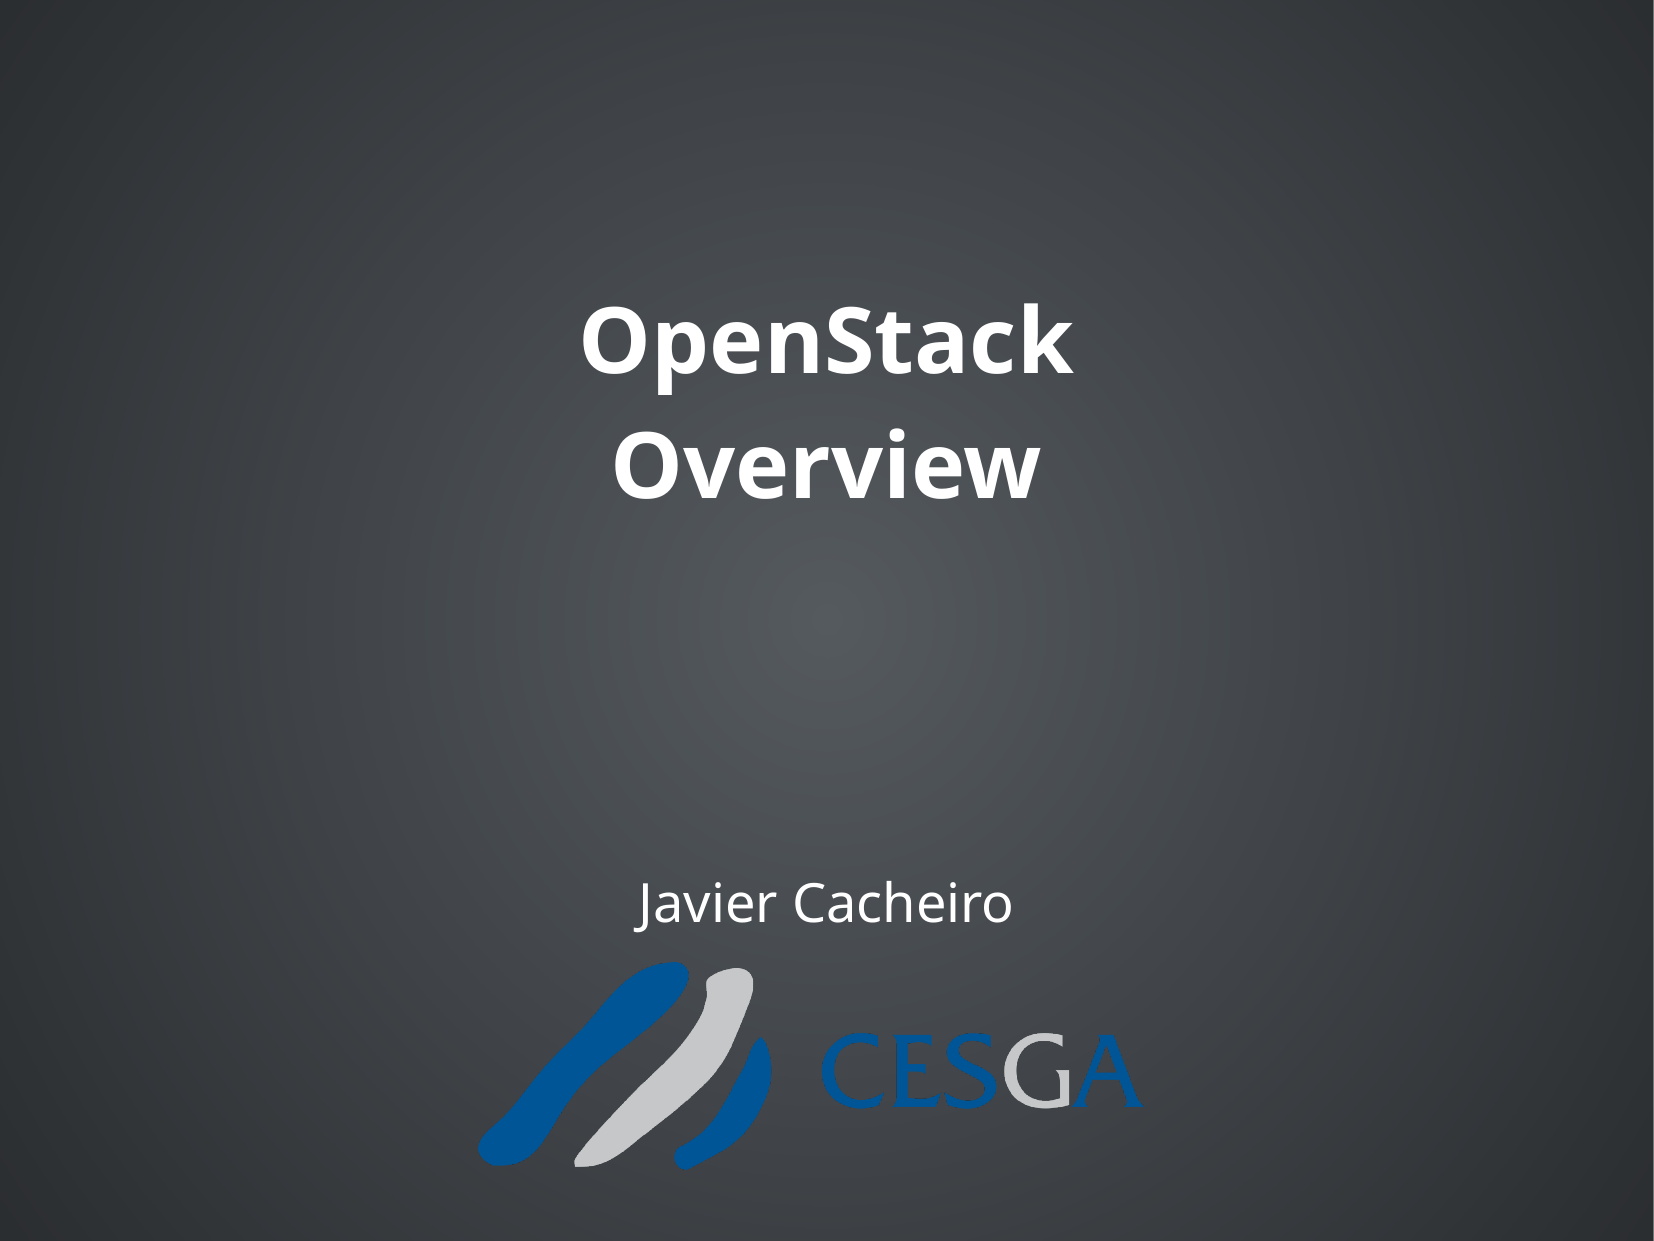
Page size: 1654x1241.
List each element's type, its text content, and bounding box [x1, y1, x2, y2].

title OpenStack Overview [82, 293, 1571, 509]
title Javier Cacheiro [82, 834, 1571, 1042]
picture [0, 0, 1654, 1241]
